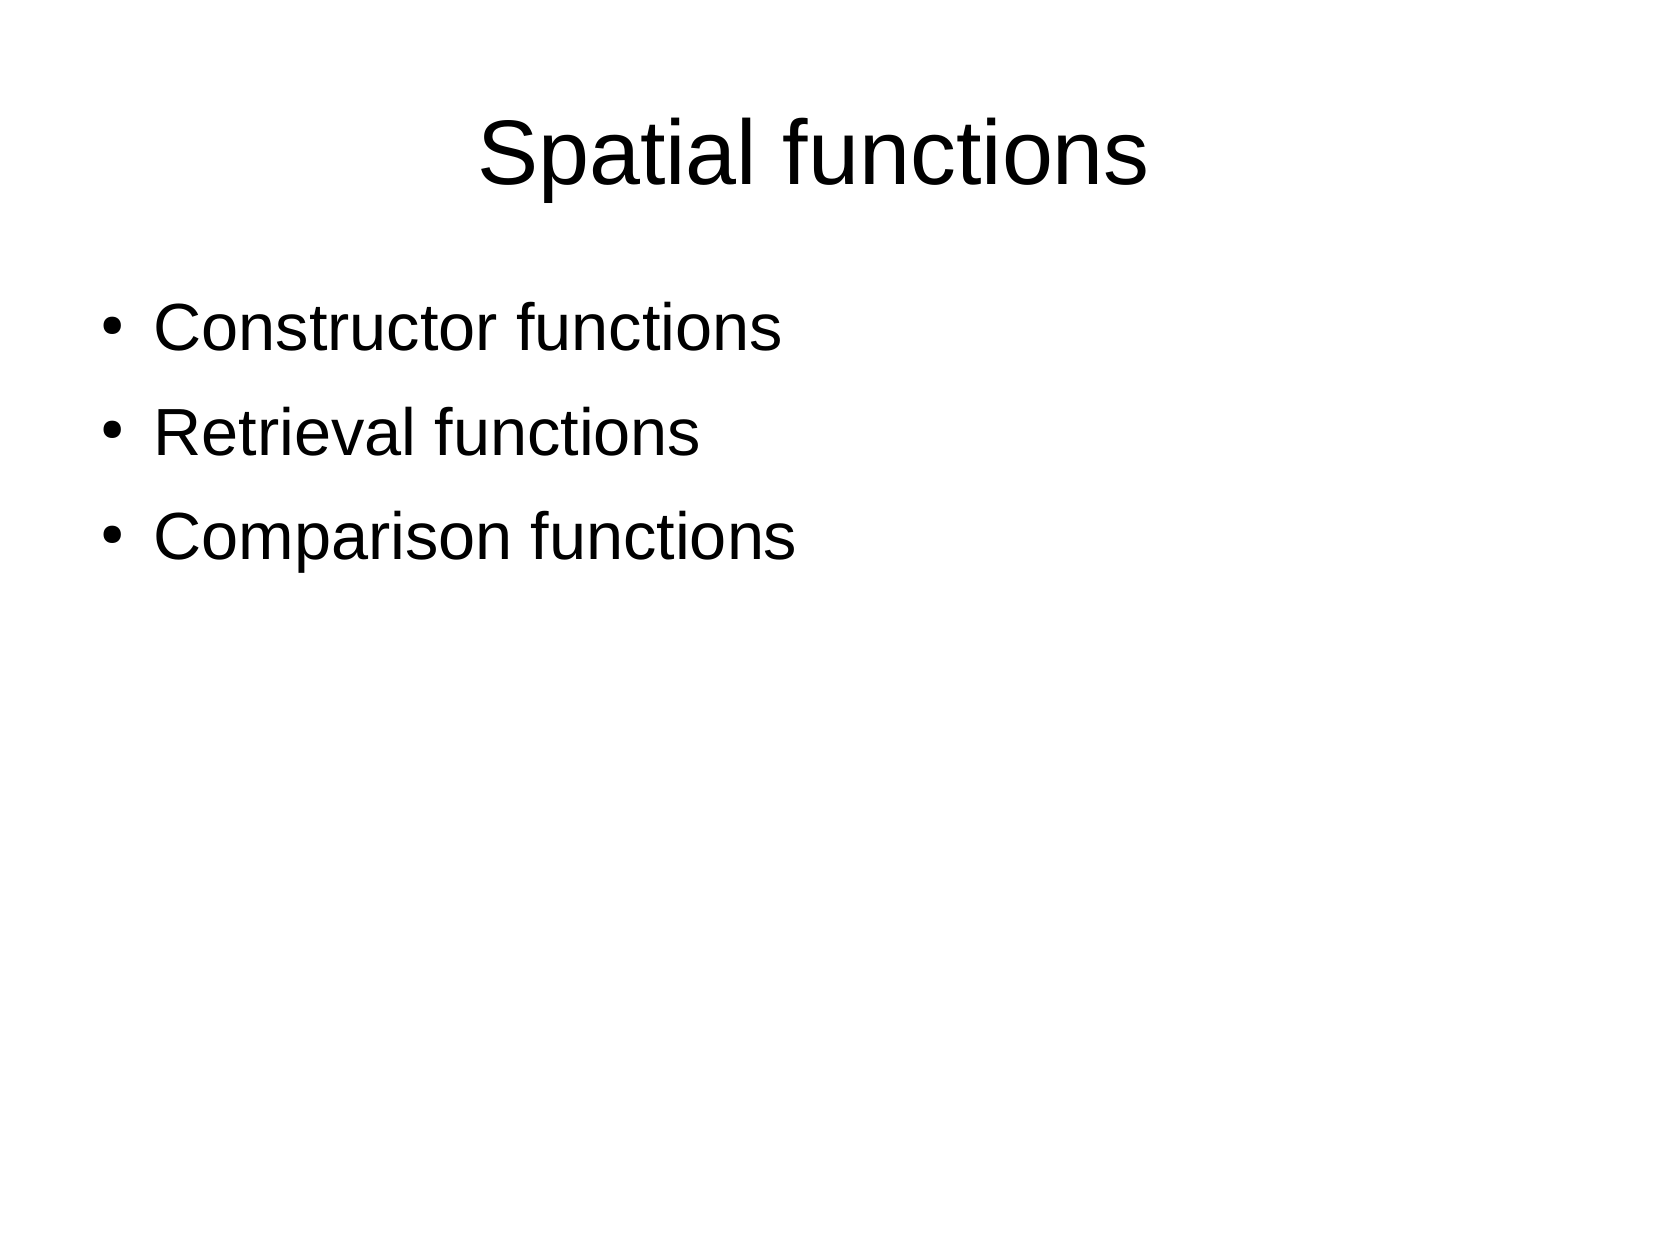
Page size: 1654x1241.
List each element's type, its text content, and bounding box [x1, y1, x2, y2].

list Constructor functions Retrieval functions Comparison functions [82, 290, 1538, 1010]
title Spatial functions [82, 49, 1571, 257]
